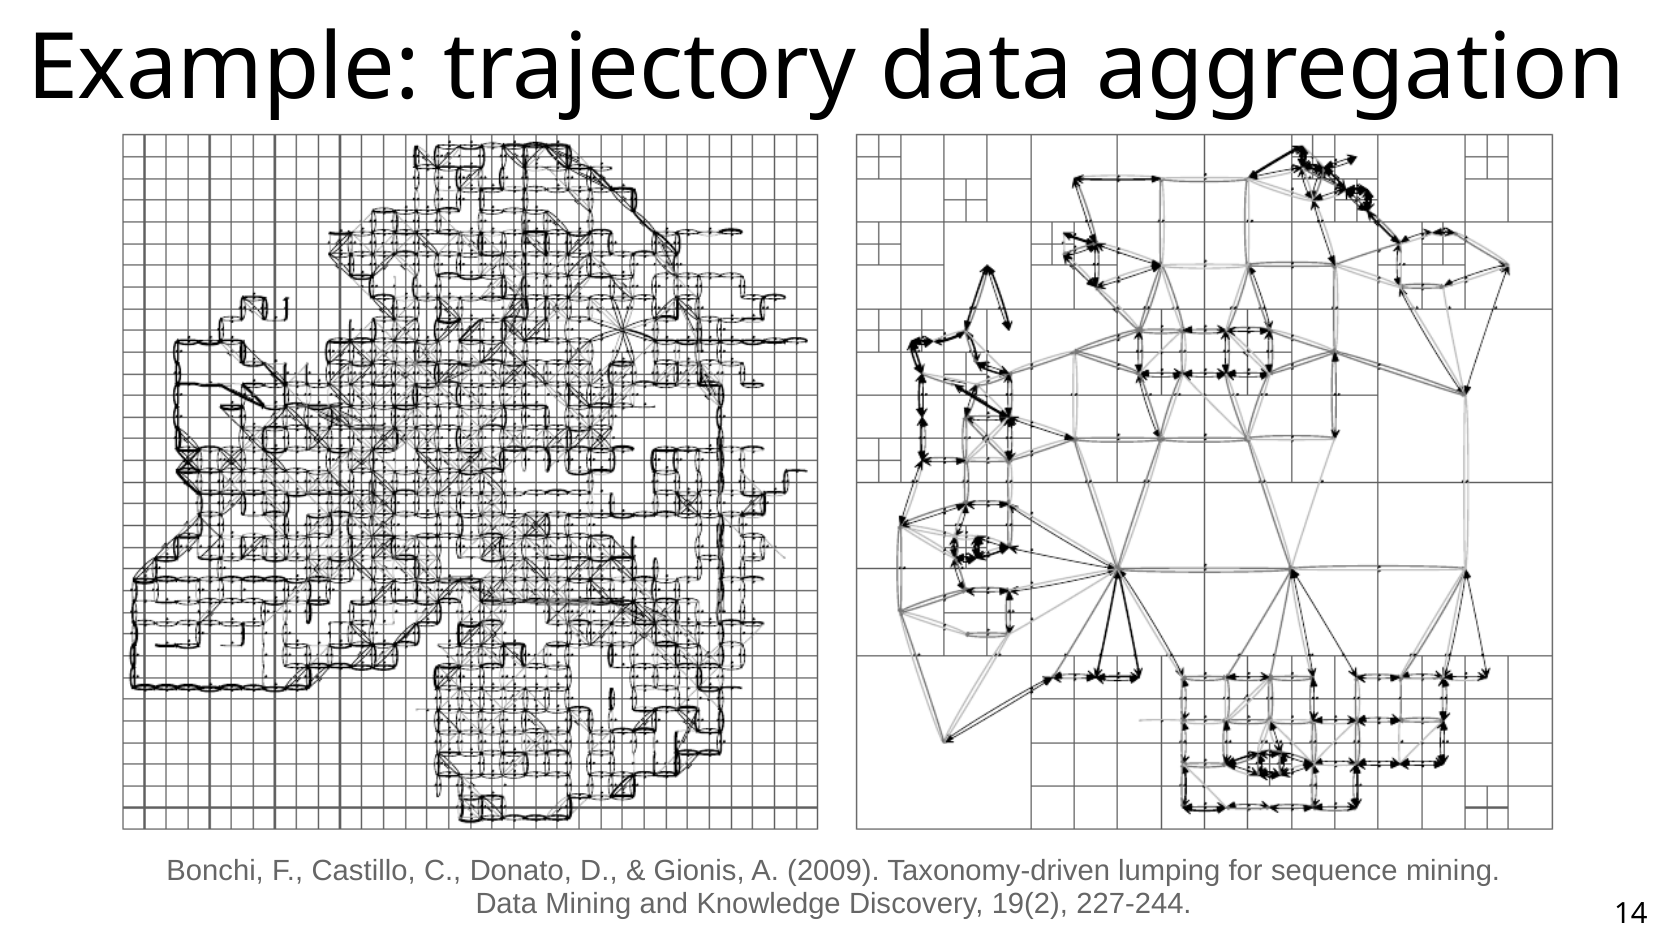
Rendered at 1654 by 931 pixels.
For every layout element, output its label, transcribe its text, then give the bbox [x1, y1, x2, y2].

title Example: trajectory data aggregation [0, 0, 1654, 167]
picture [116, 167, 1561, 839]
text_box Bonchi, F., Castillo, C., Donato, D., & Gionis, A. (2009). Taxonomy-driven lumping for sequence mining. Data Mining and Knowledge Discovery, 19(2), 227-244. [15, 846, 1654, 928]
